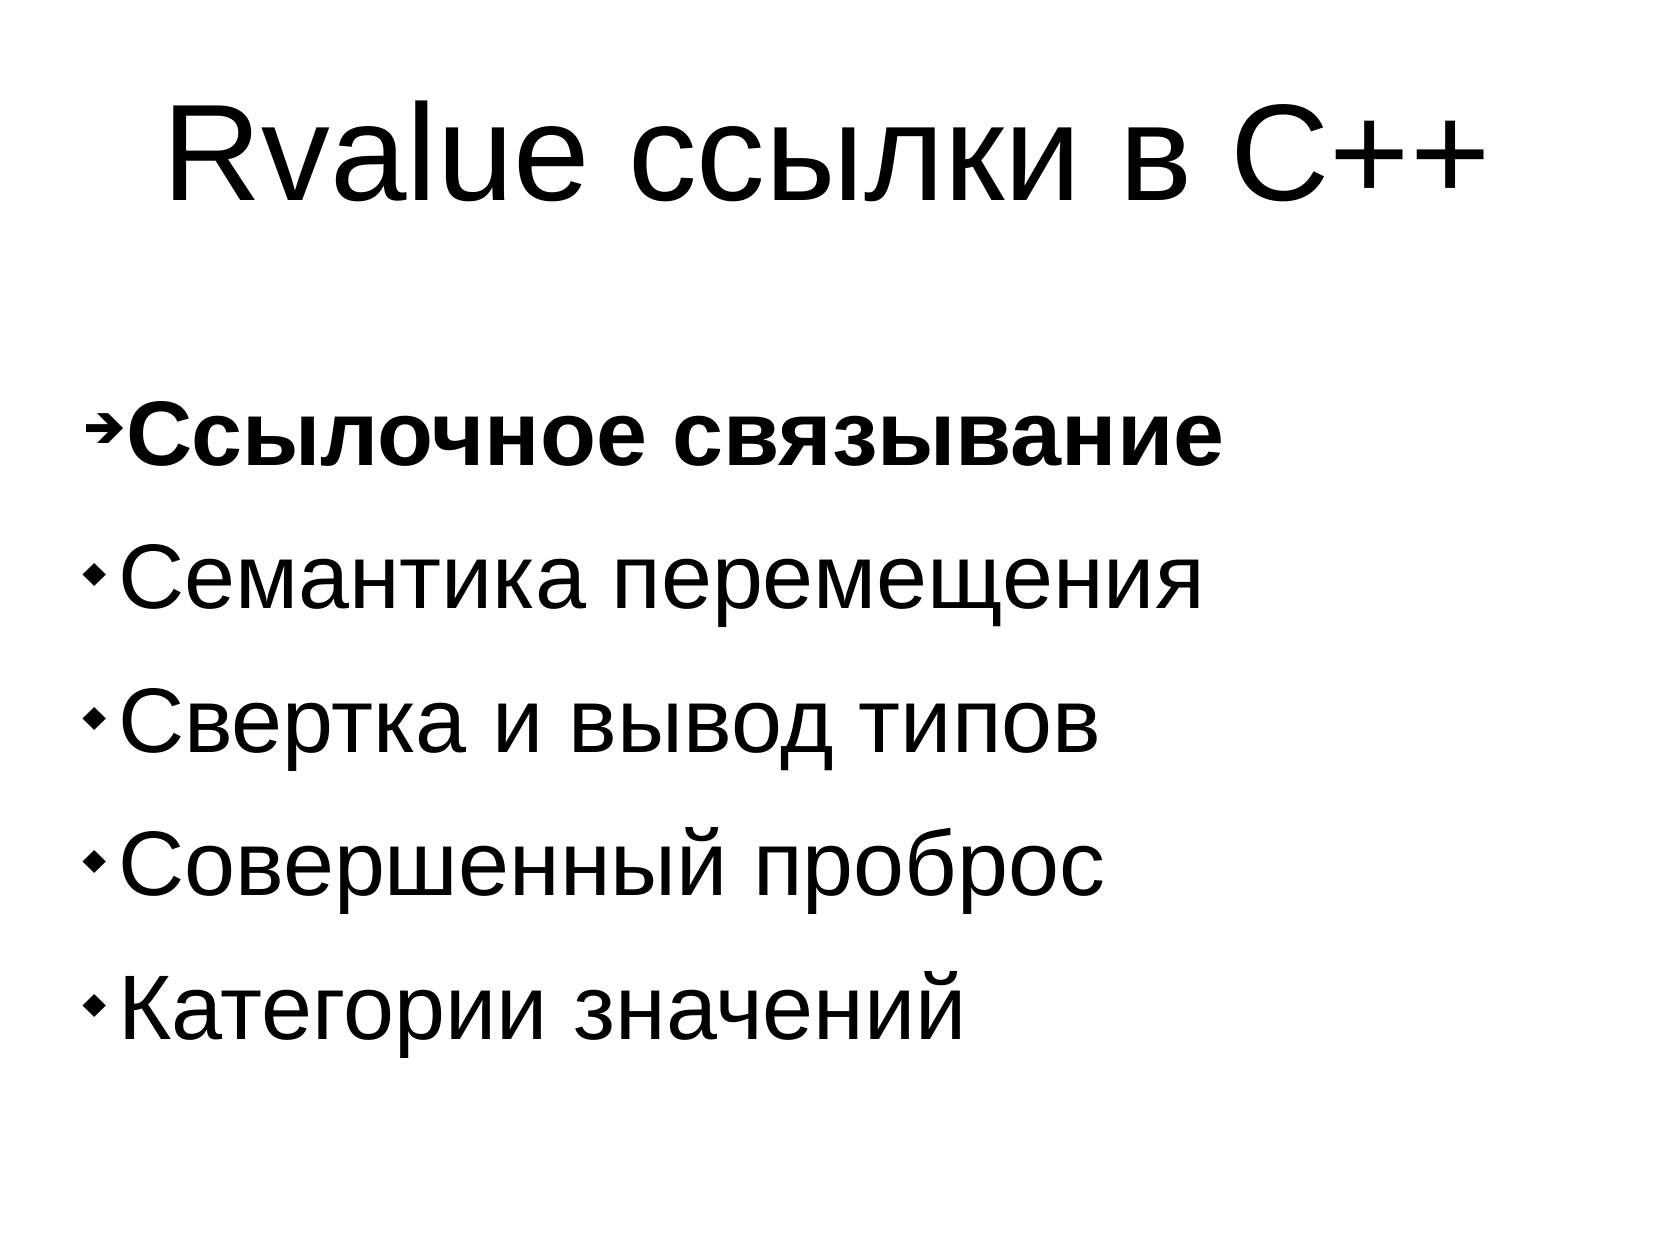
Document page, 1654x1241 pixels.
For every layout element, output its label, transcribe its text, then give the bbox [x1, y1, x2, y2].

subtitle Ссылочное связывание Семантика перемещения Свертка и вывод типов Совершенный проброс Категории значений [82, 290, 1571, 1111]
title Rvalue ссылки в C++ [82, 49, 1571, 257]
